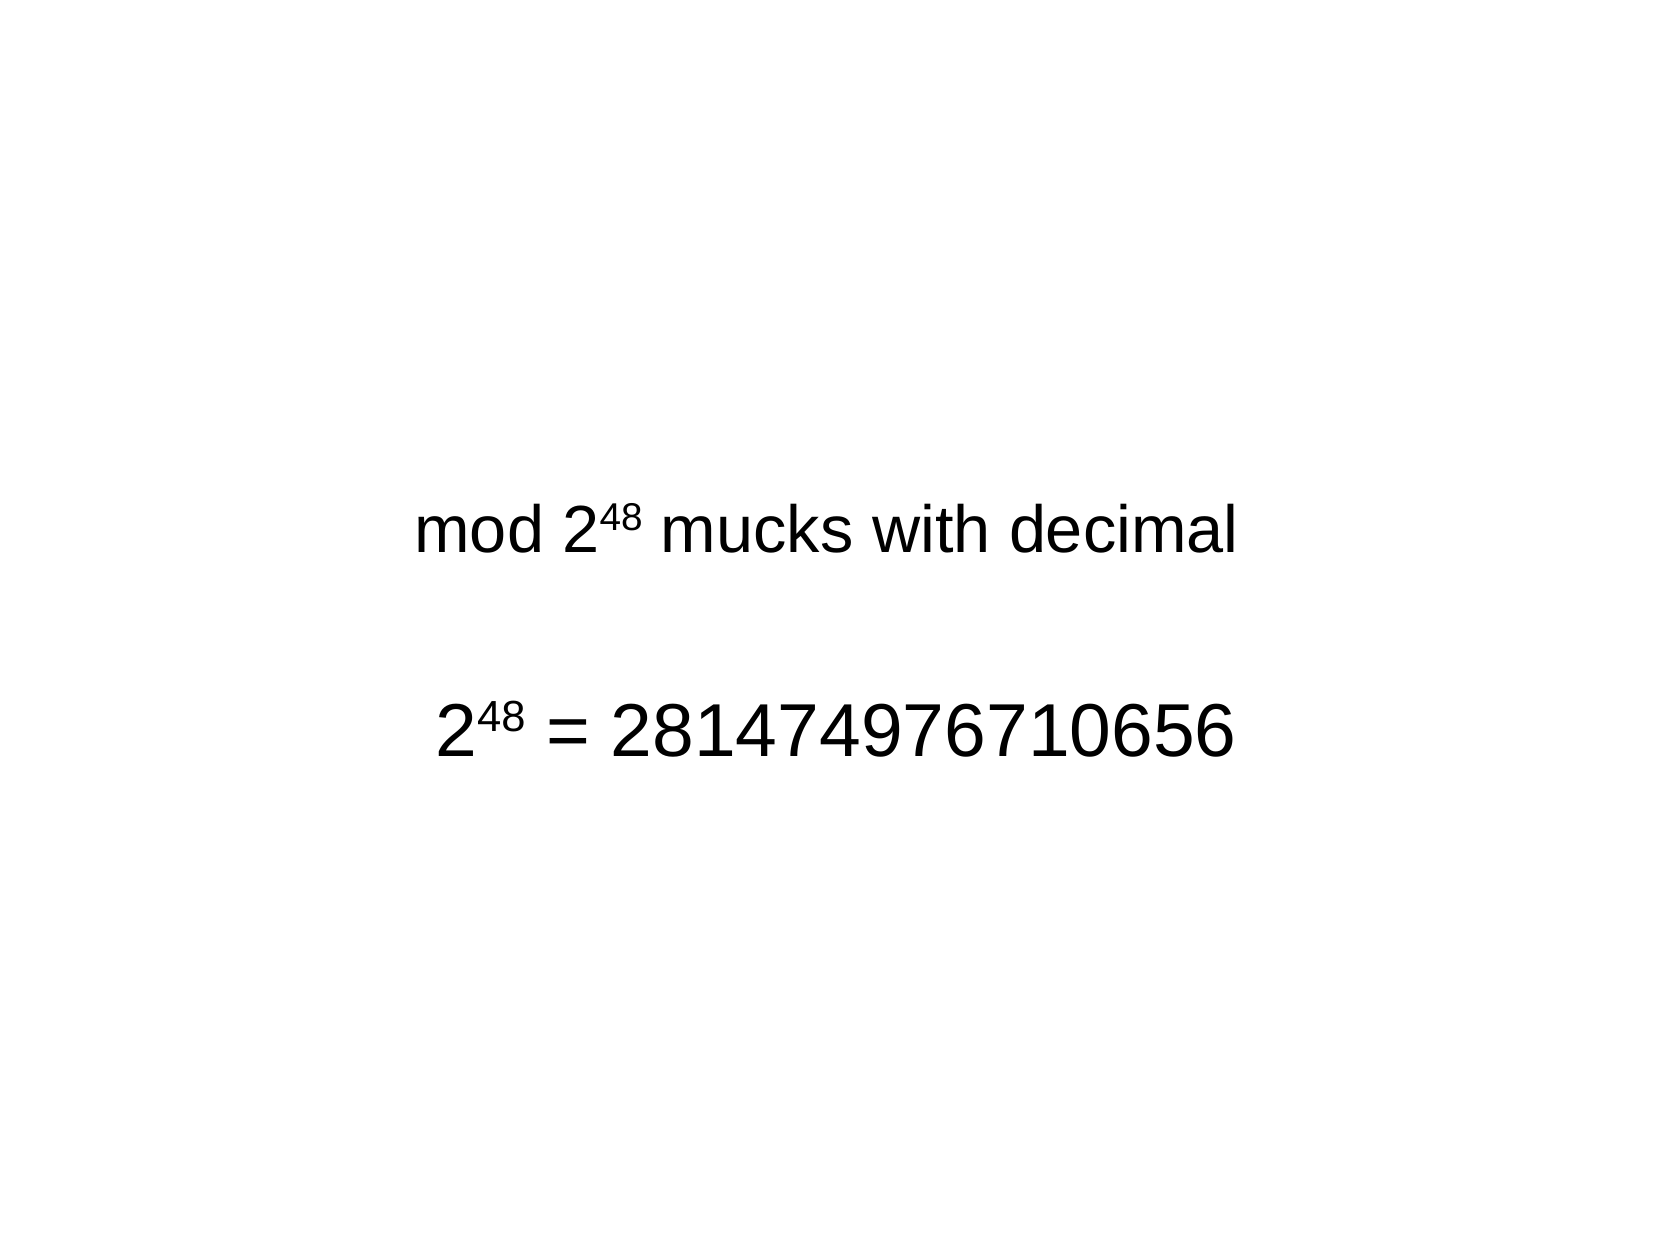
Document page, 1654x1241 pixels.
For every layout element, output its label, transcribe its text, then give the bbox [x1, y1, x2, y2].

text_box 248 = 281474976710656 [420, 680, 1252, 780]
subtitle mod 248 mucks with decimal [82, 49, 1571, 1010]
